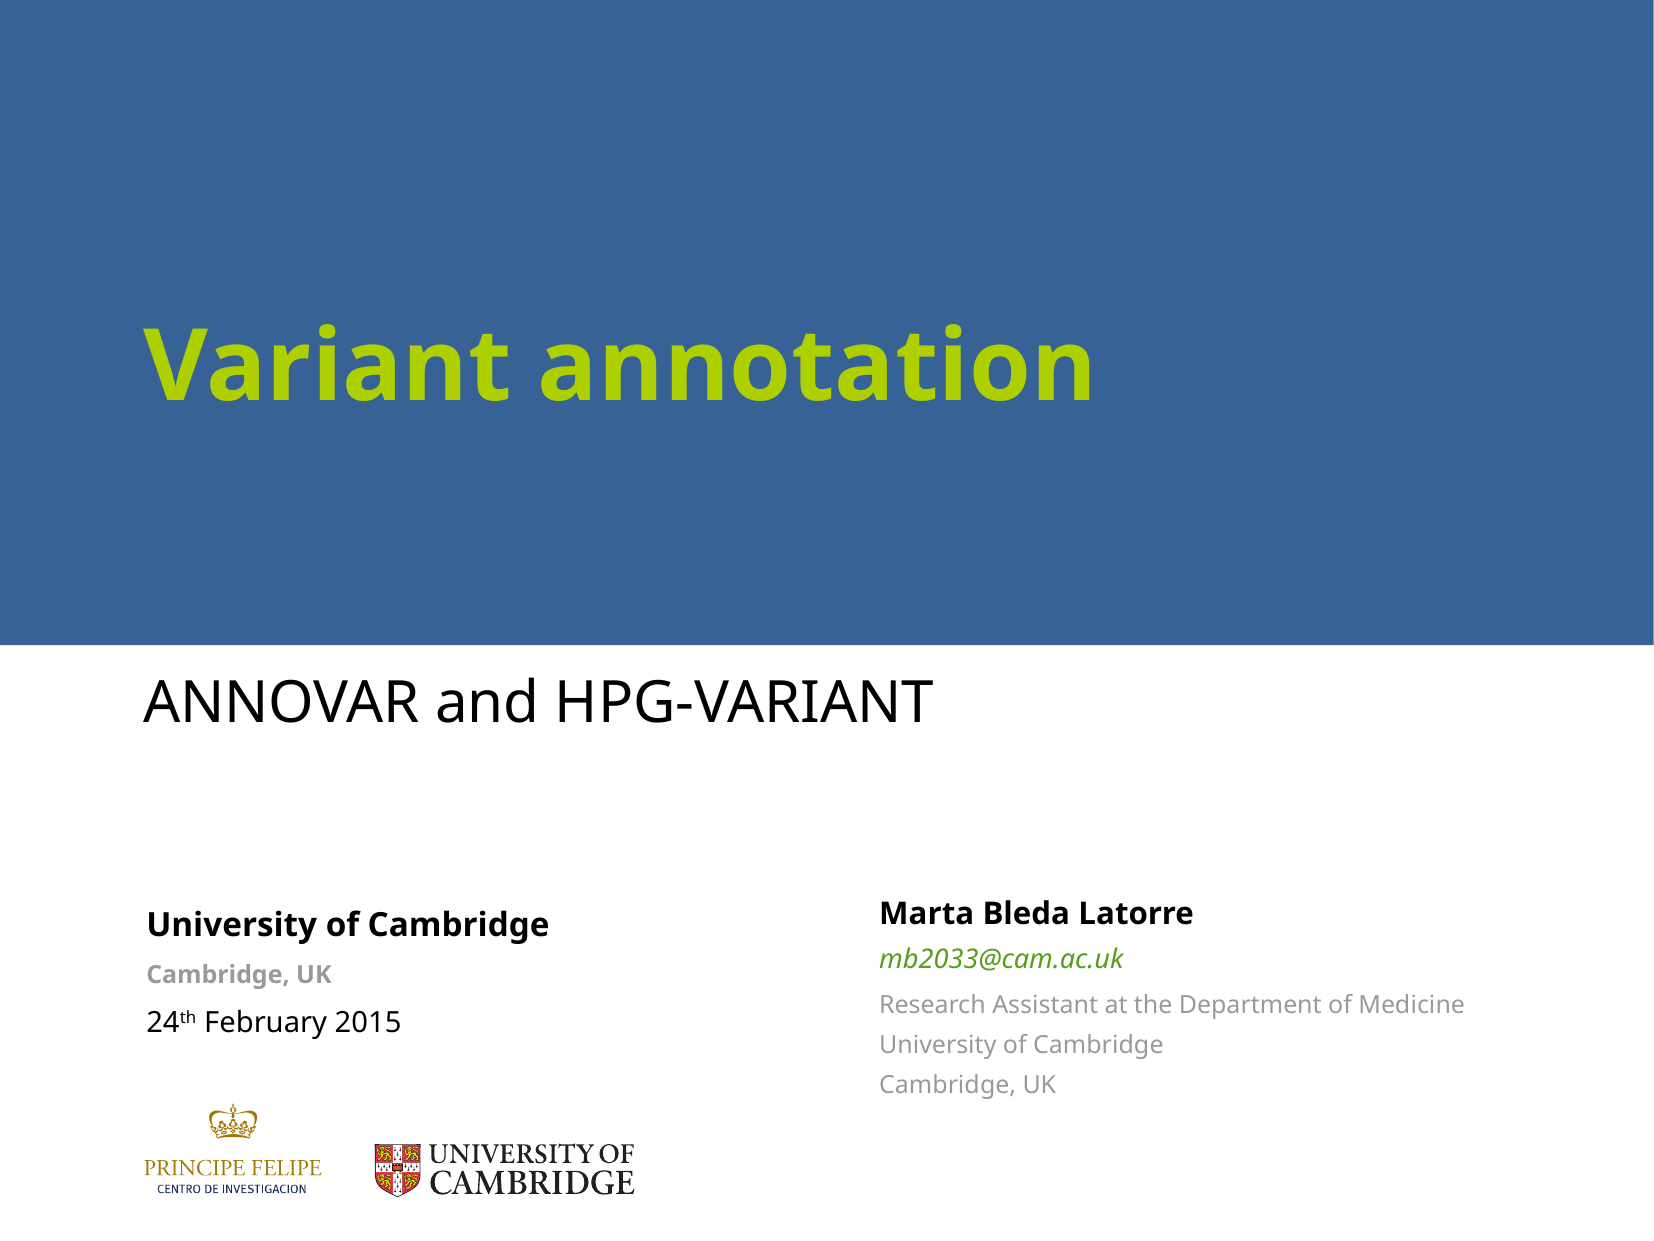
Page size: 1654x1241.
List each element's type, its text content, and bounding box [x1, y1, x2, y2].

text_box University of Cambridge Cambridge, UK 24th February 2015 [131, 893, 737, 1046]
list ANNOVAR and HPG-VARIANT [143, 659, 1599, 1241]
picture [143, 1103, 323, 1194]
title Variant annotation [143, 258, 1480, 466]
picture [374, 1143, 635, 1198]
